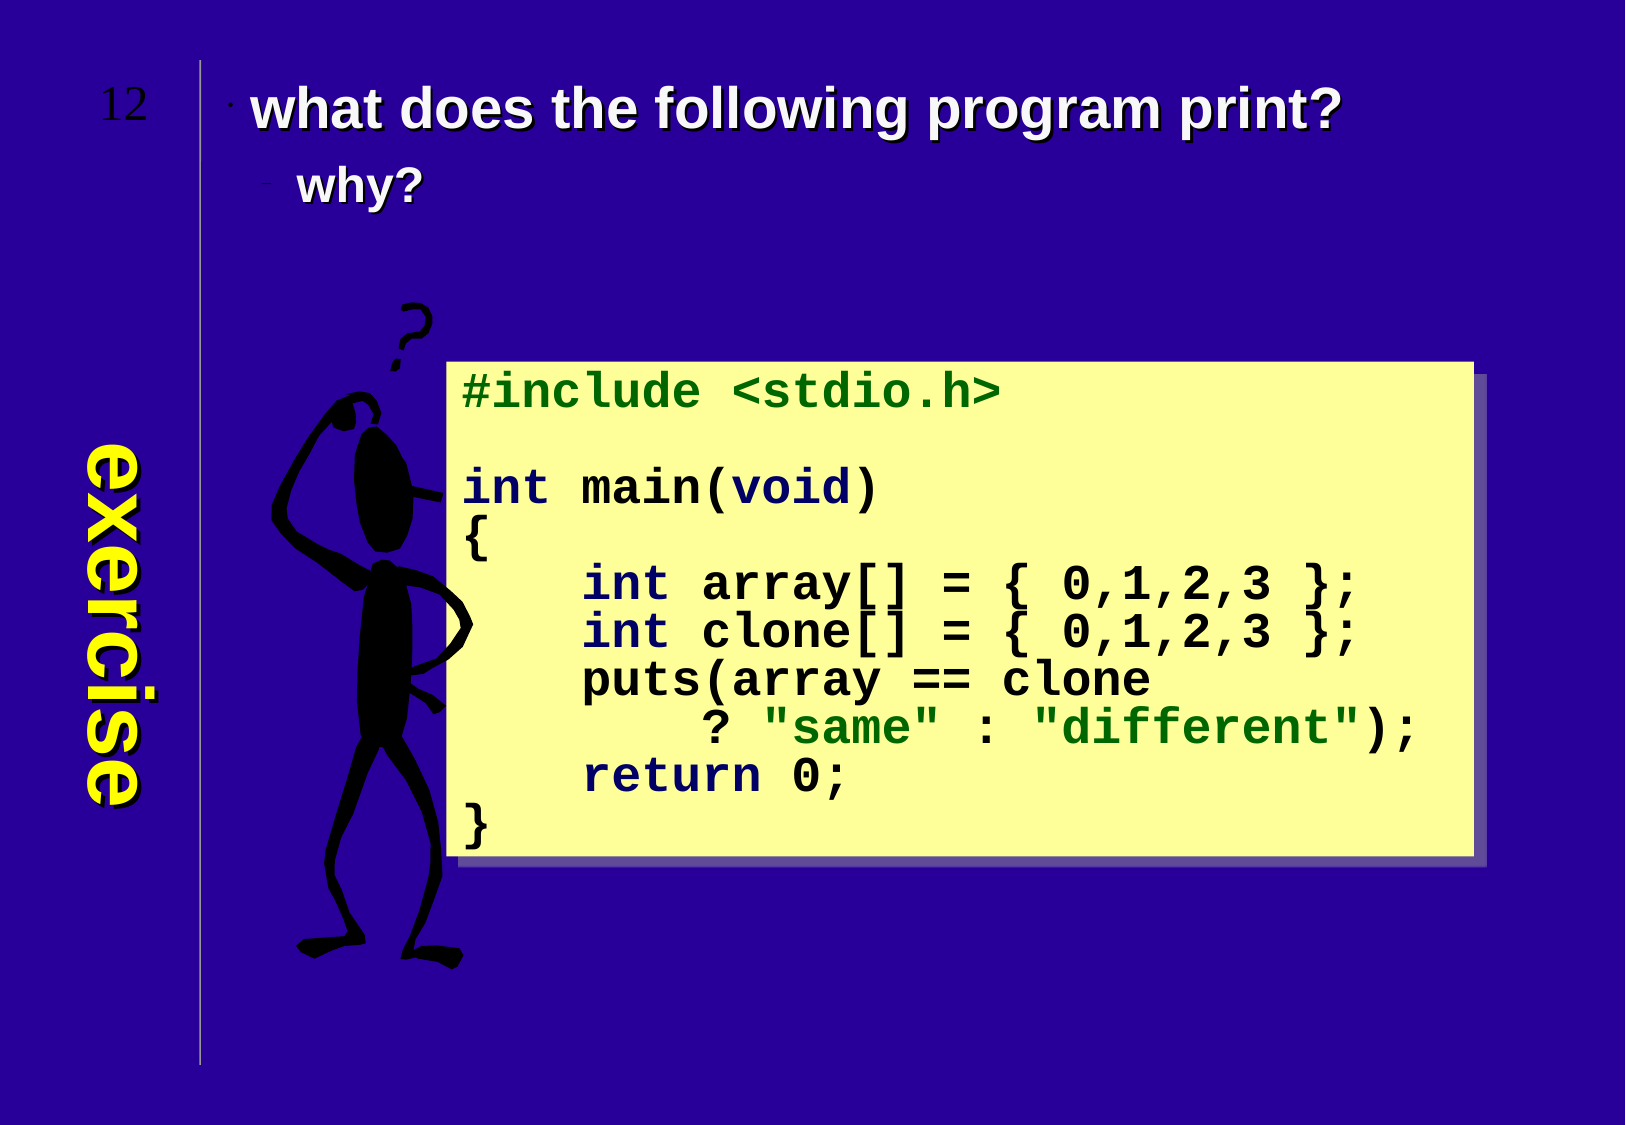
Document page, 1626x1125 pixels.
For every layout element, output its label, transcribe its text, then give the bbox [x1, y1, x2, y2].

text_box [390, 358, 401, 372]
text_box #include <stdio.h> int main(void) { int array[] = { 0,1,2,3 }; int clone[] = { 0,1,2,3 }; puts(array == clone ? "same" : "different"); return 0; } [446, 361, 1474, 857]
text_box [398, 302, 433, 351]
text_box [271, 391, 474, 970]
title exercise [50, 187, 188, 1063]
list what does the following program print? why? [212, 62, 1550, 1063]
text_box [353, 426, 444, 553]
